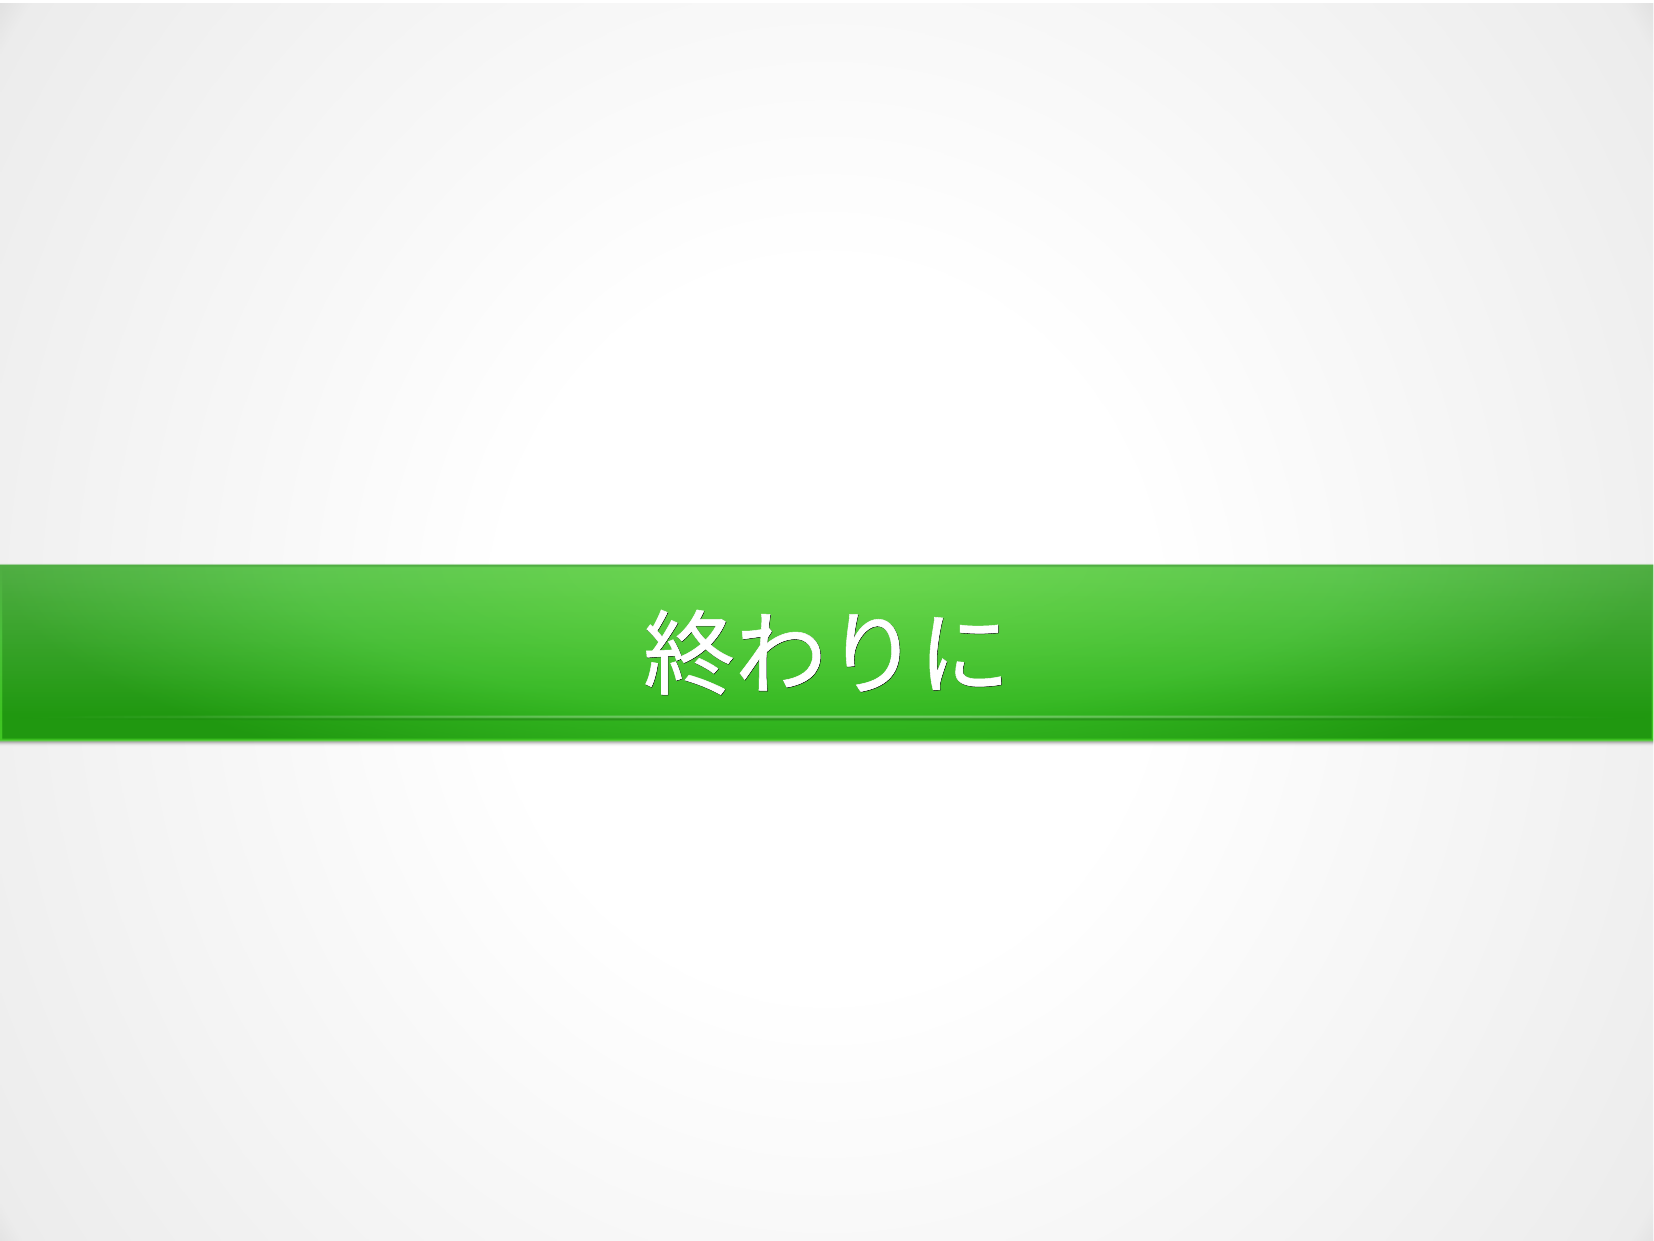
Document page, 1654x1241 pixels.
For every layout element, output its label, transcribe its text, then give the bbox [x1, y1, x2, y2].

picture [0, 3, 1654, 1241]
title 終わりに [82, 578, 1571, 715]
